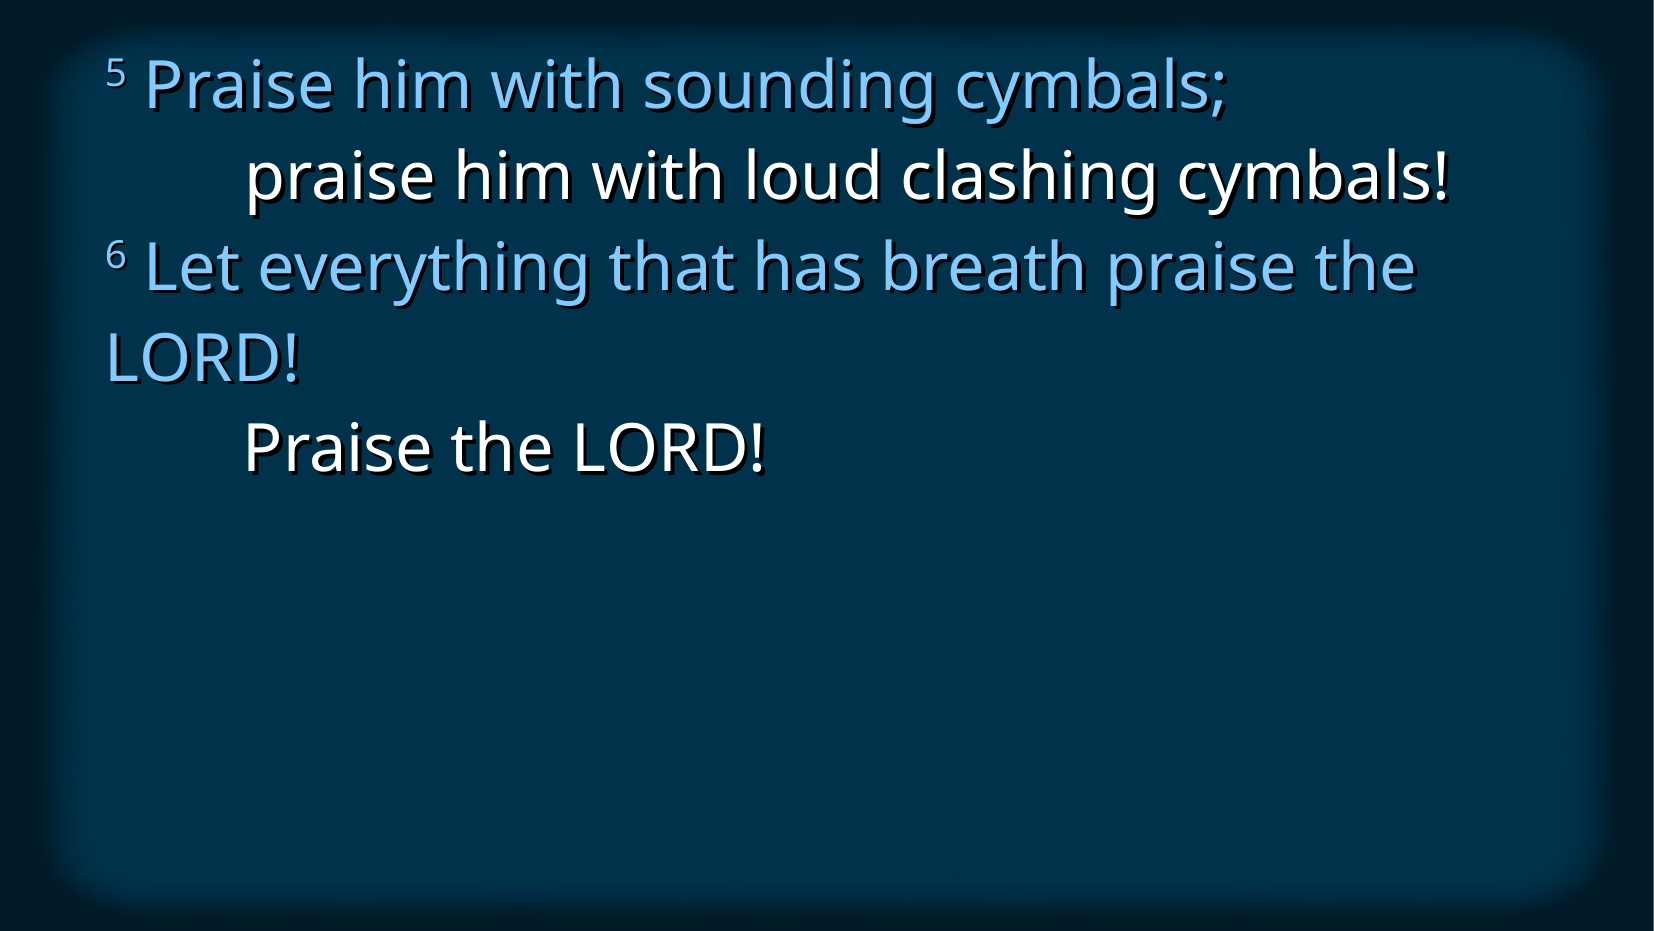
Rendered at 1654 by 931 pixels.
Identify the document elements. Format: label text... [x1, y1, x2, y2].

picture [0, 0, 1654, 931]
text_box 5 Praise him with sounding cymbals; praise him with loud clashing cymbals! 6 Let everything that has breath praise the LORD! Praise the LORD! [90, 30, 1576, 489]
